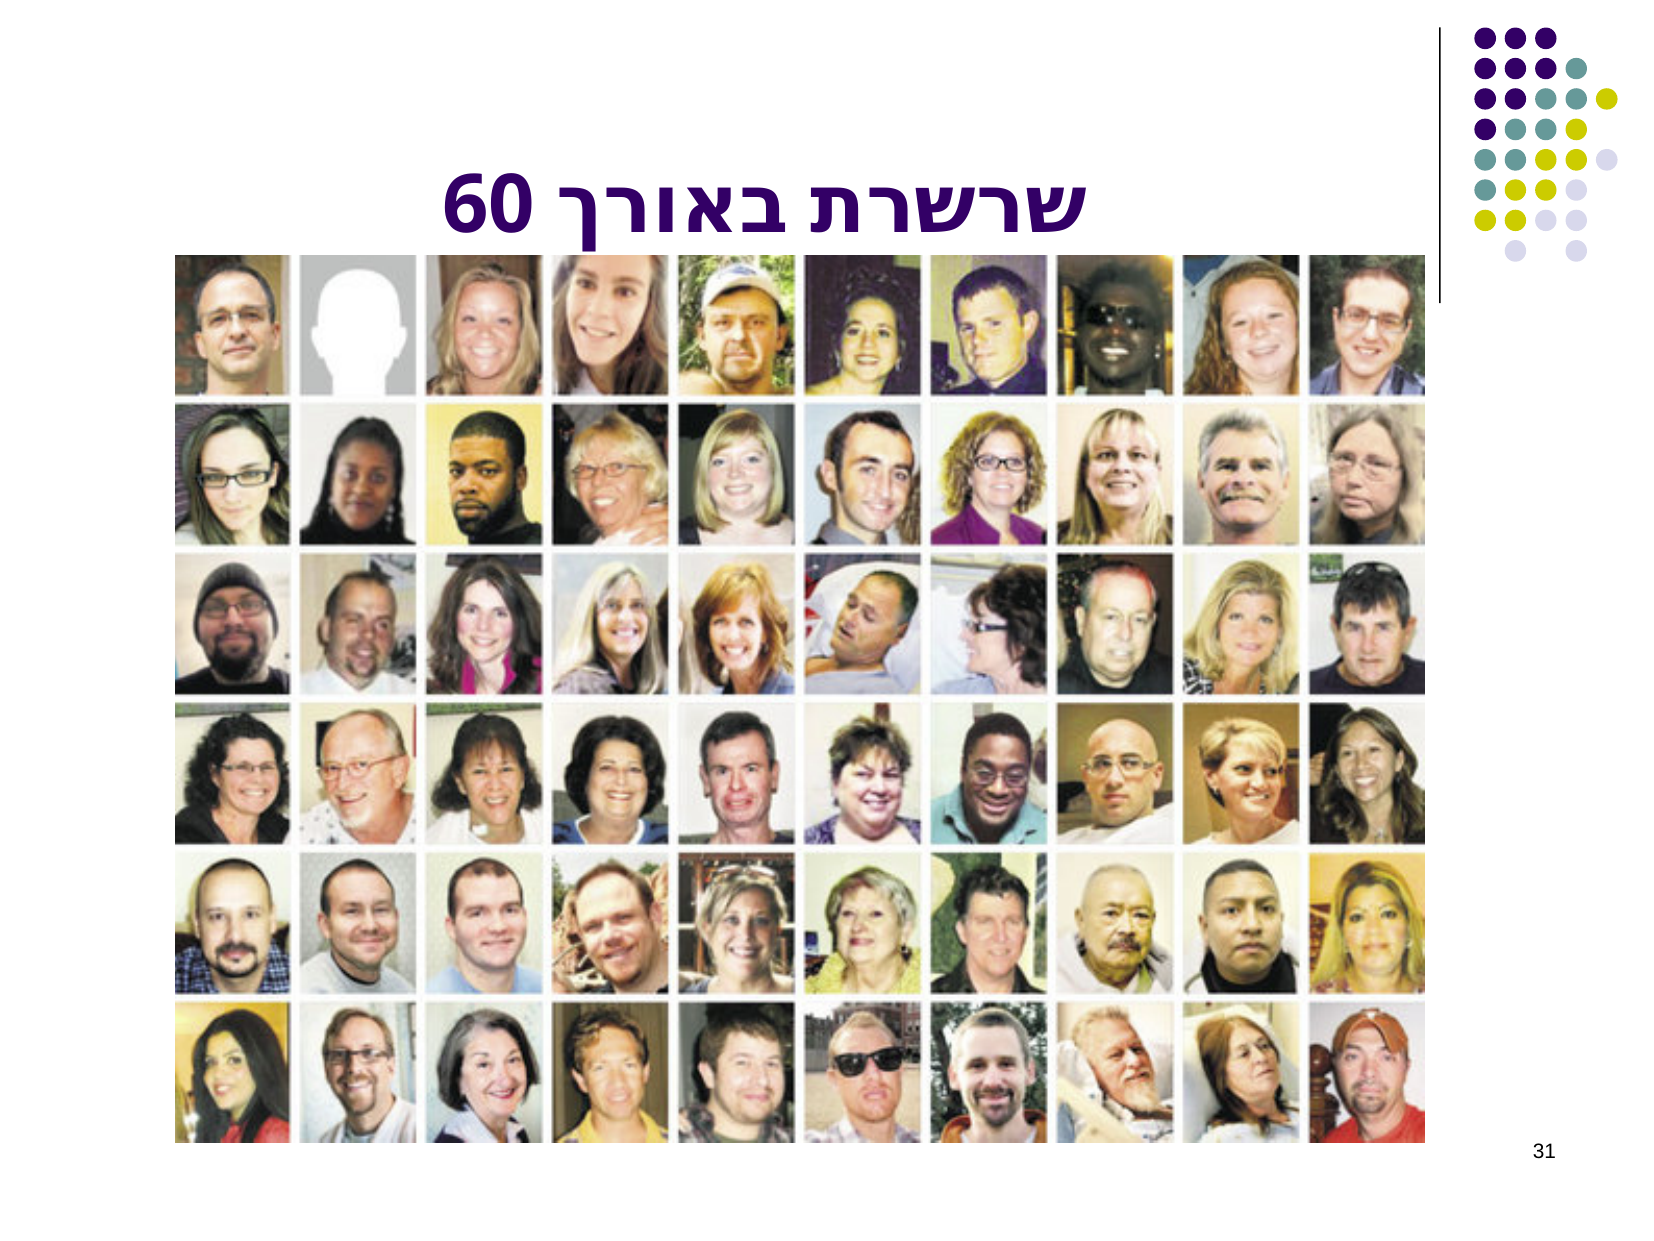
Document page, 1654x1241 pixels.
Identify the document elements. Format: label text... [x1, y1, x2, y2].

title שרשרת באורך 60 [82, 22, 1447, 257]
picture [175, 255, 1425, 1143]
slide_number <number> [1185, 1129, 1571, 1213]
